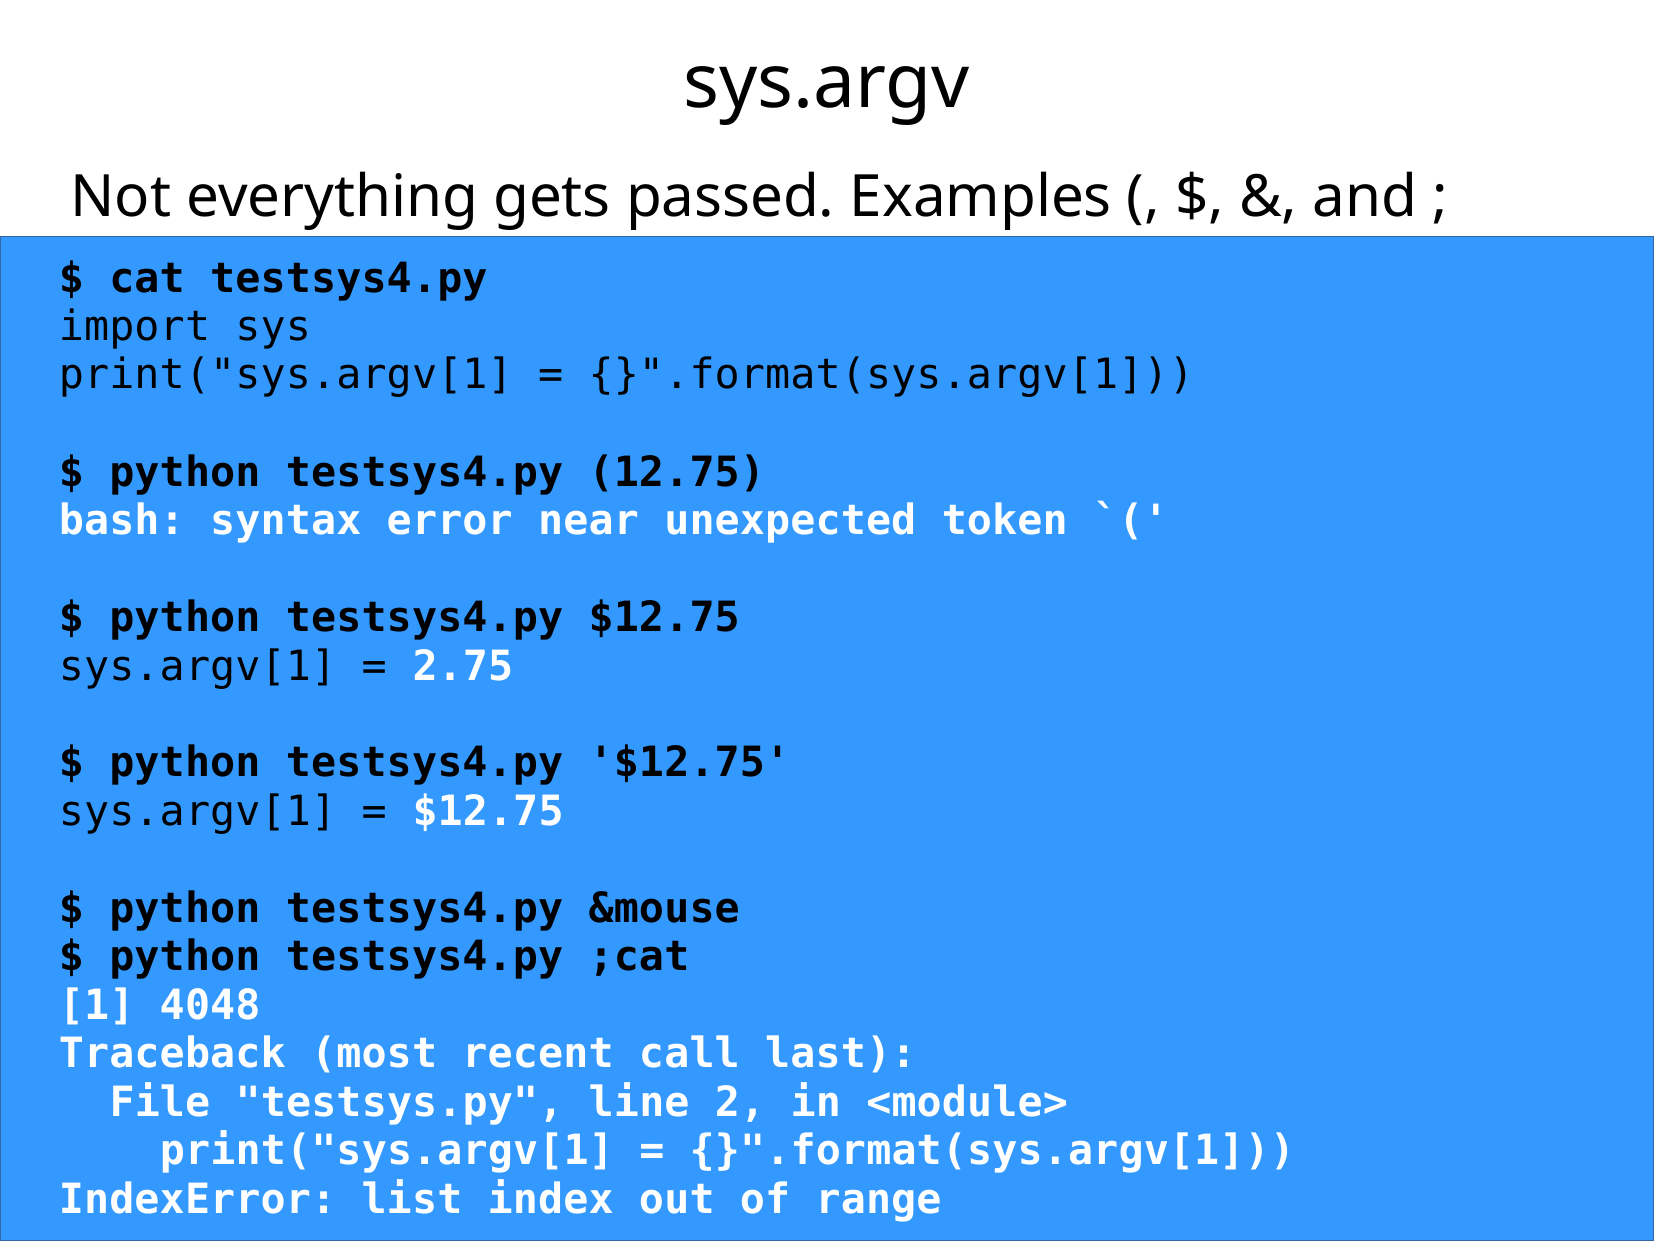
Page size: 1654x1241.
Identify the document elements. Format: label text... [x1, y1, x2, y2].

title sys.argv [82, 36, 1571, 120]
text_box $ cat testsys4.py import sys print("sys.argv[1] = {}".format(sys.argv[1])) $ python testsys4.py (12.75) bash: syntax error near unexpected token `(' $ python testsys4.py $12.75 sys.argv[1] = 2.75 $ python testsys4.py '$12.75' sys.argv[1] = $12.75 $ python testsys4.py &mouse $ python testsys4.py ;cat [1] 4048 Traceback (most recent call last): File "testsys.py", line 2, in <module> print("sys.argv[1] = {}".format(sys.argv[1])) IndexError: list index out of range [0, 236, 1654, 1241]
subtitle Not everything gets passed. Examples (, $, &, and ; [70, 154, 1642, 236]
